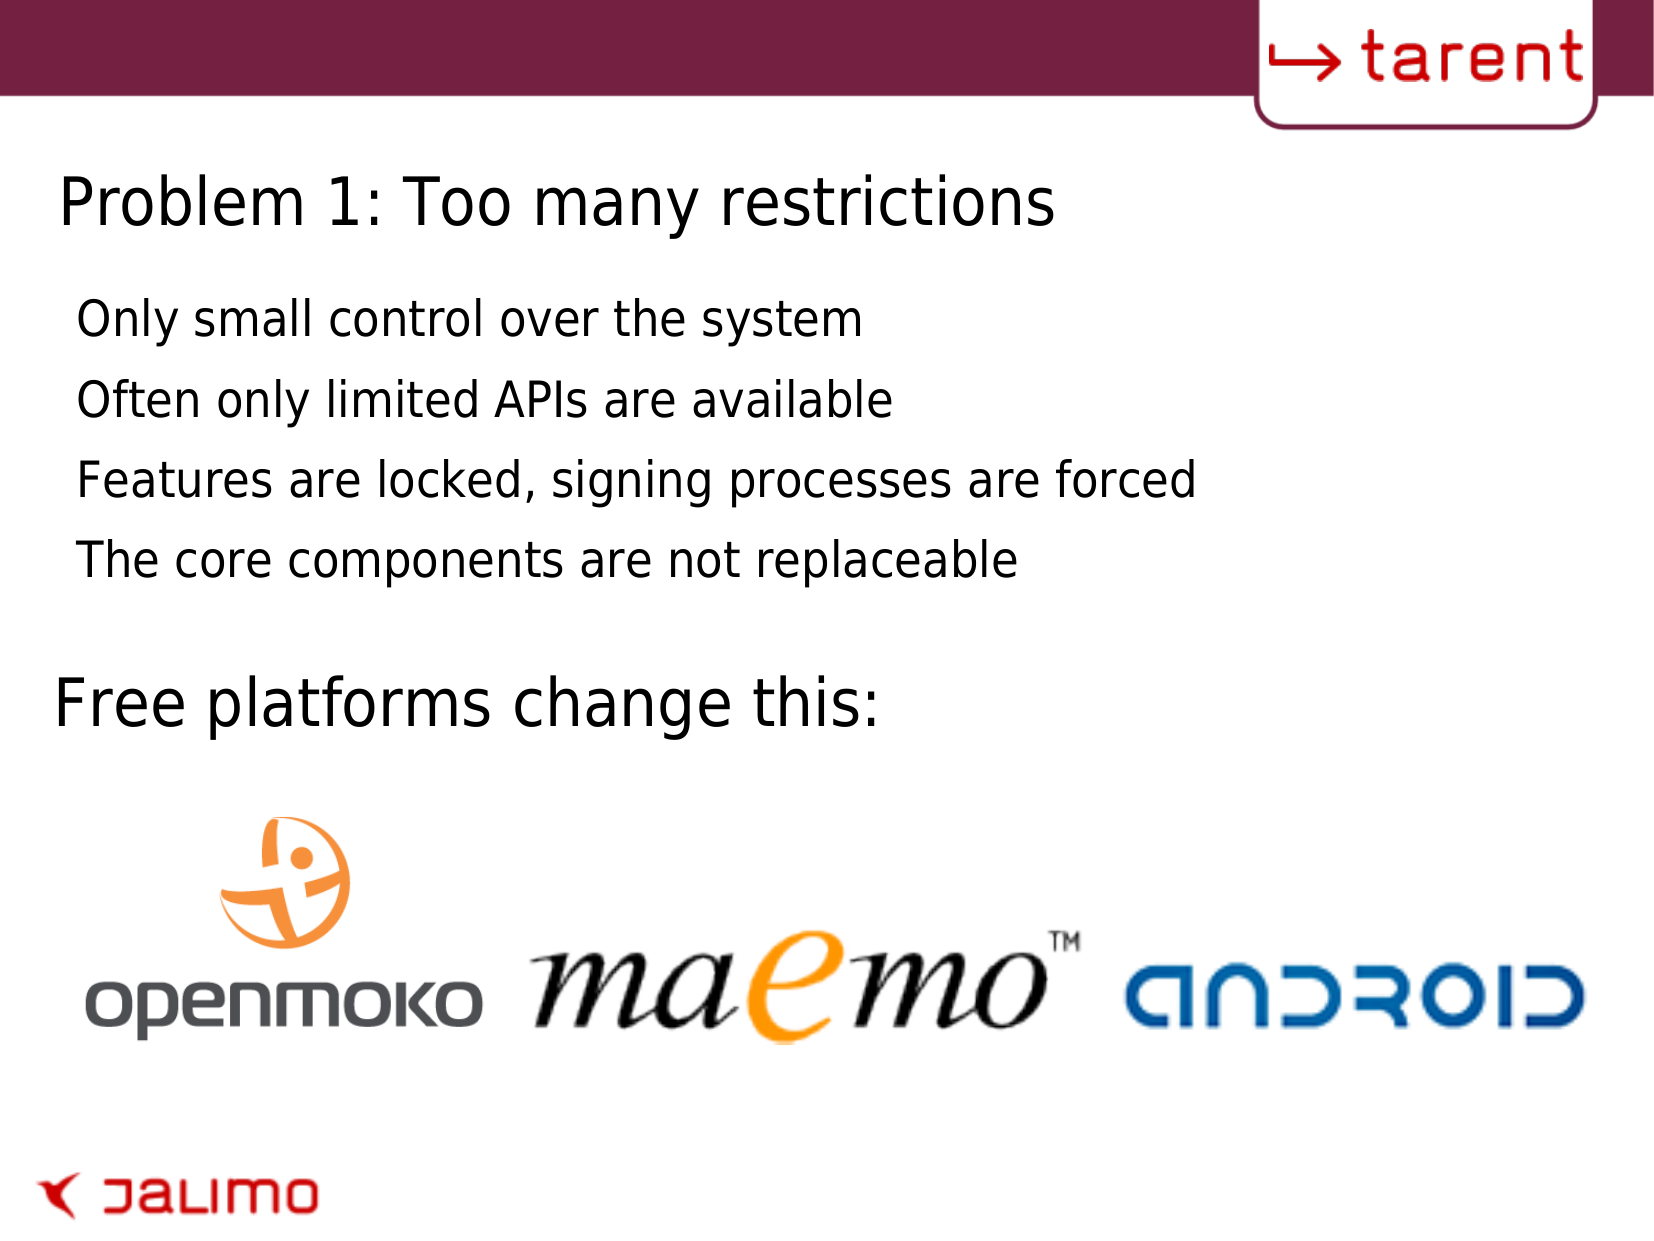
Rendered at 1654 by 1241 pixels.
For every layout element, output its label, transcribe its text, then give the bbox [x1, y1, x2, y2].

list Only small control over the system Often only limited APIs are available Features are locked, signing processes are forced The core components are not replaceable [59, 290, 1571, 590]
picture [527, 928, 1089, 1045]
picture [0, 0, 1654, 146]
picture [77, 806, 490, 1049]
picture [32, 1171, 324, 1222]
picture [1115, 913, 1597, 1087]
title Problem 1: Too many restrictions [59, 163, 1625, 242]
title Free platforms change this: [54, 664, 1619, 743]
